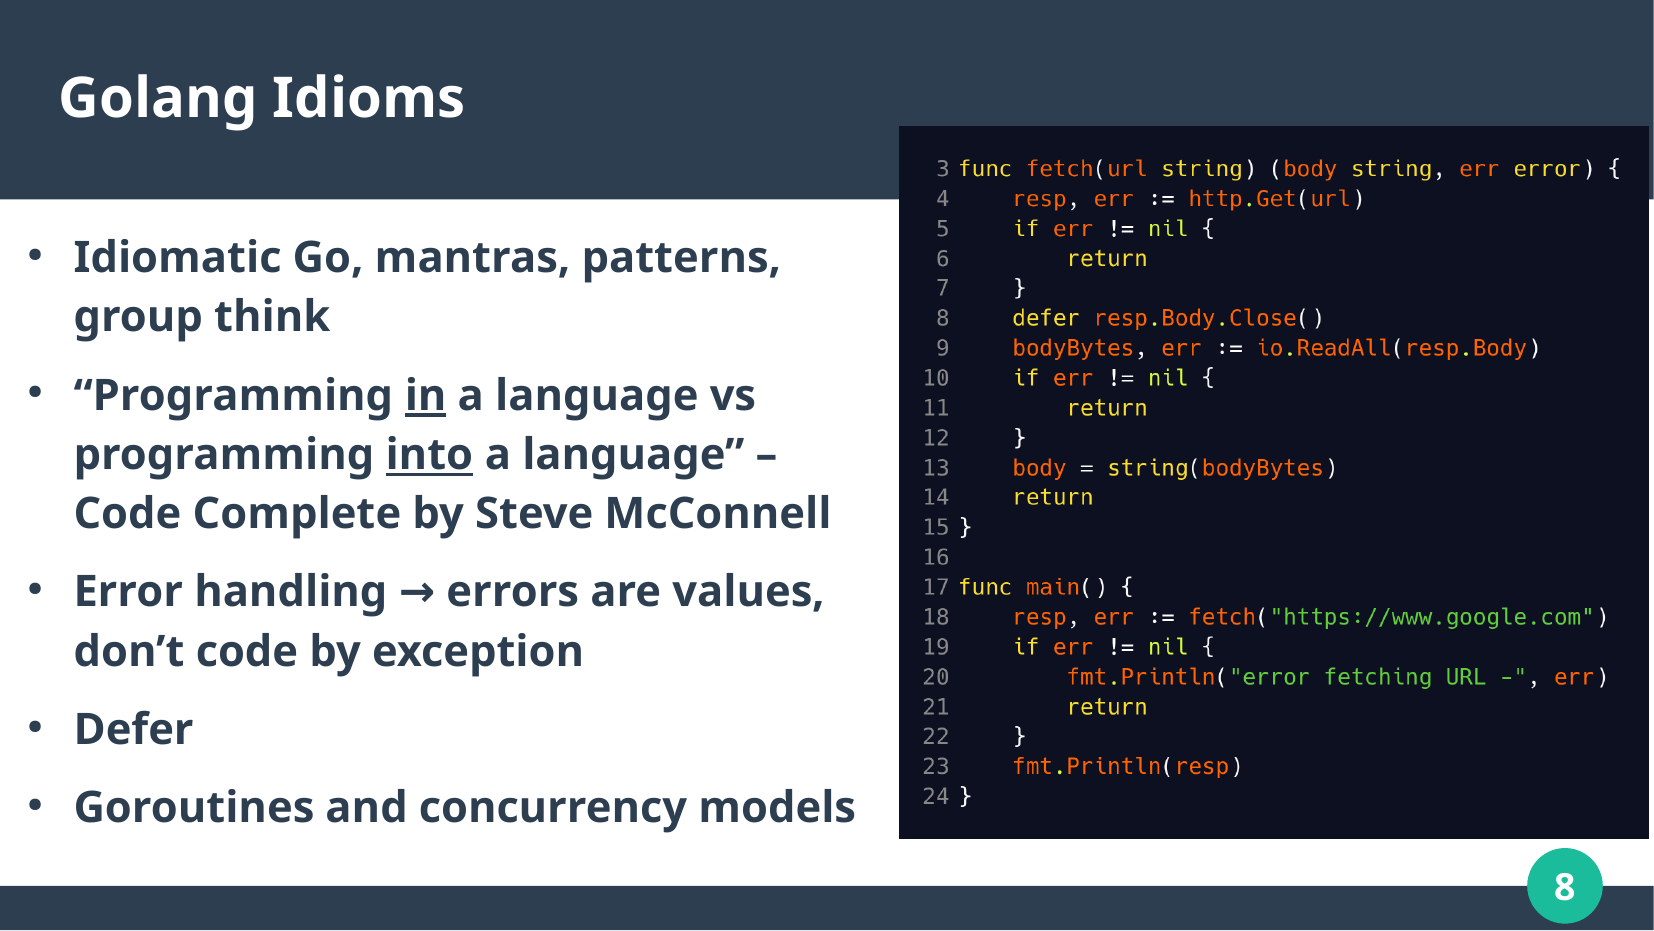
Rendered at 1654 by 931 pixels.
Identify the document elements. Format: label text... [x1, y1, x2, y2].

list Idiomatic Go, mantras, patterns, group think “Programming in a language vs programming into a language” – Code Complete by Steve McConnell Error handling → errors are values, don’t code by exception Defer Goroutines and concurrency models [11, 225, 891, 846]
title Golang Idioms [59, 37, 1595, 155]
picture [899, 126, 1649, 839]
